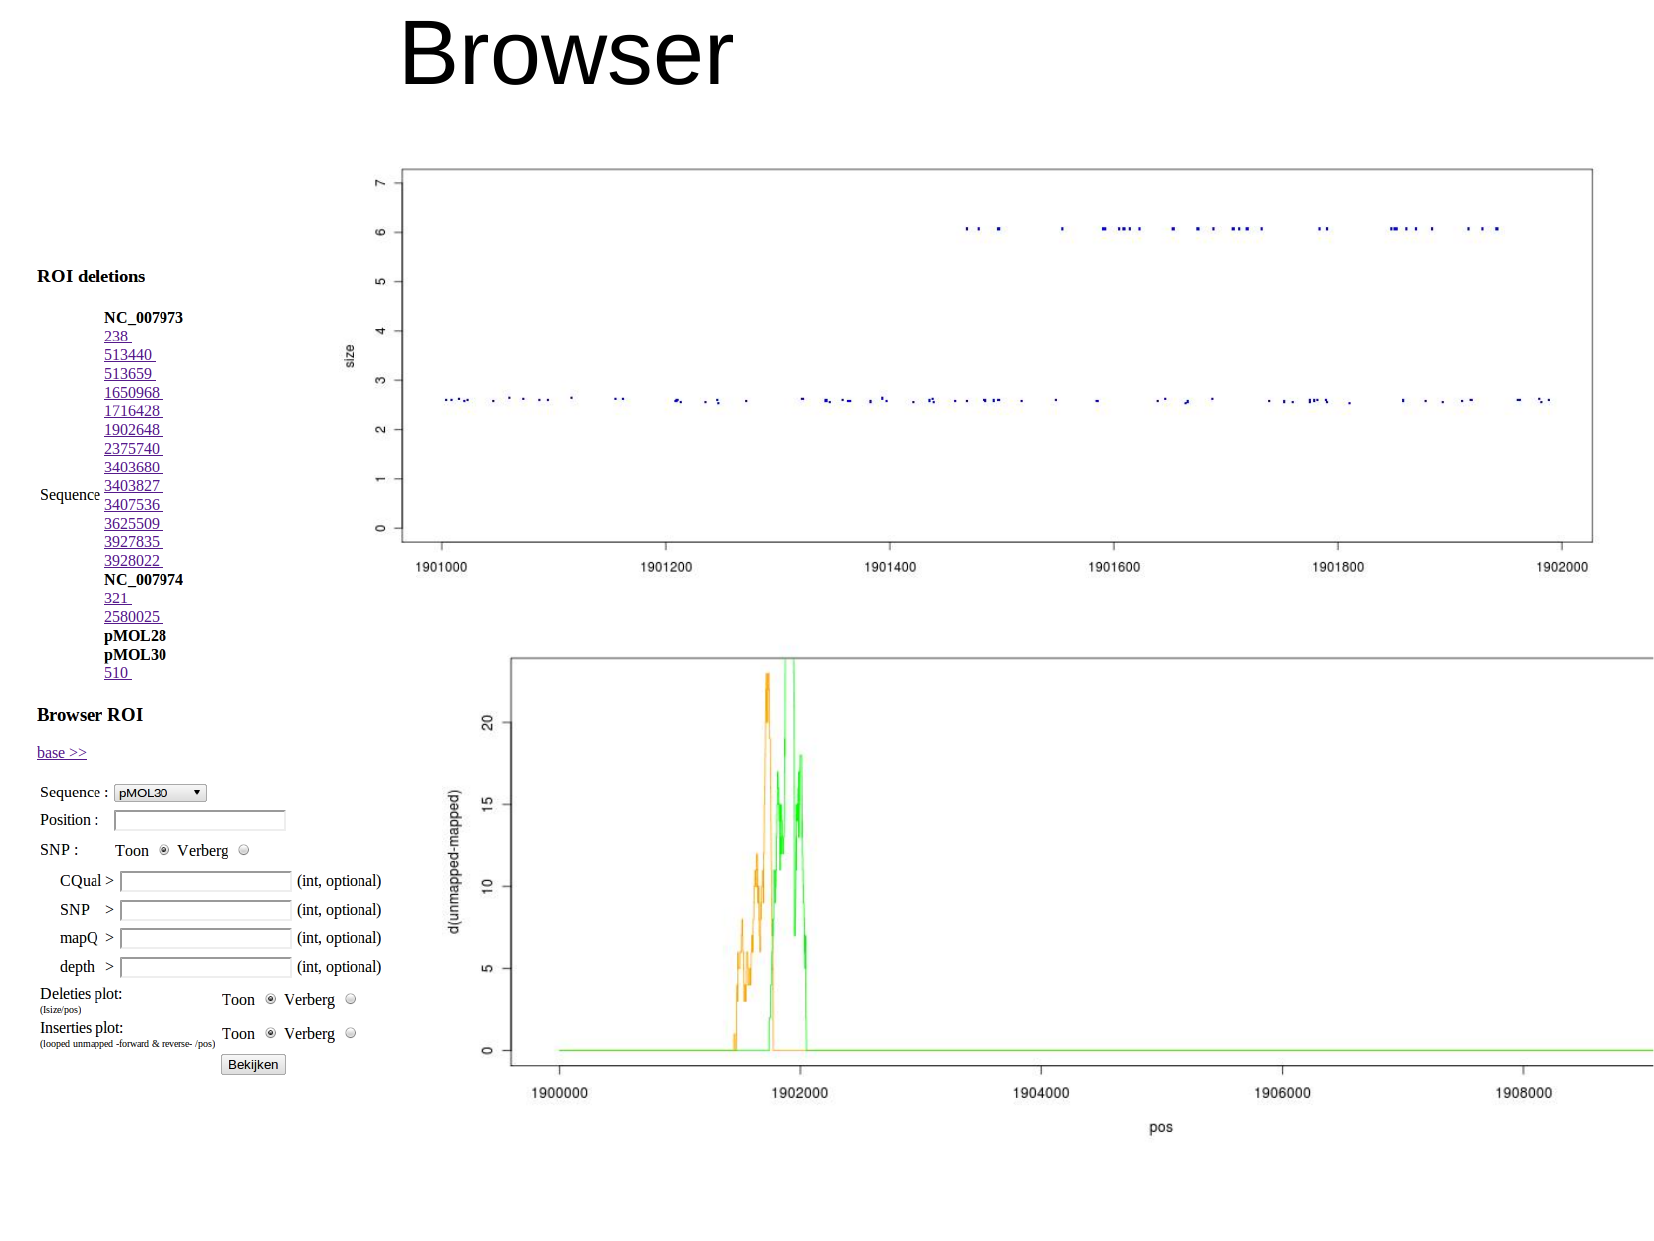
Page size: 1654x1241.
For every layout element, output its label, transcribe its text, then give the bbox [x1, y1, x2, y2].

picture [29, 106, 1654, 1152]
title Browser [0, 1, 1311, 207]
